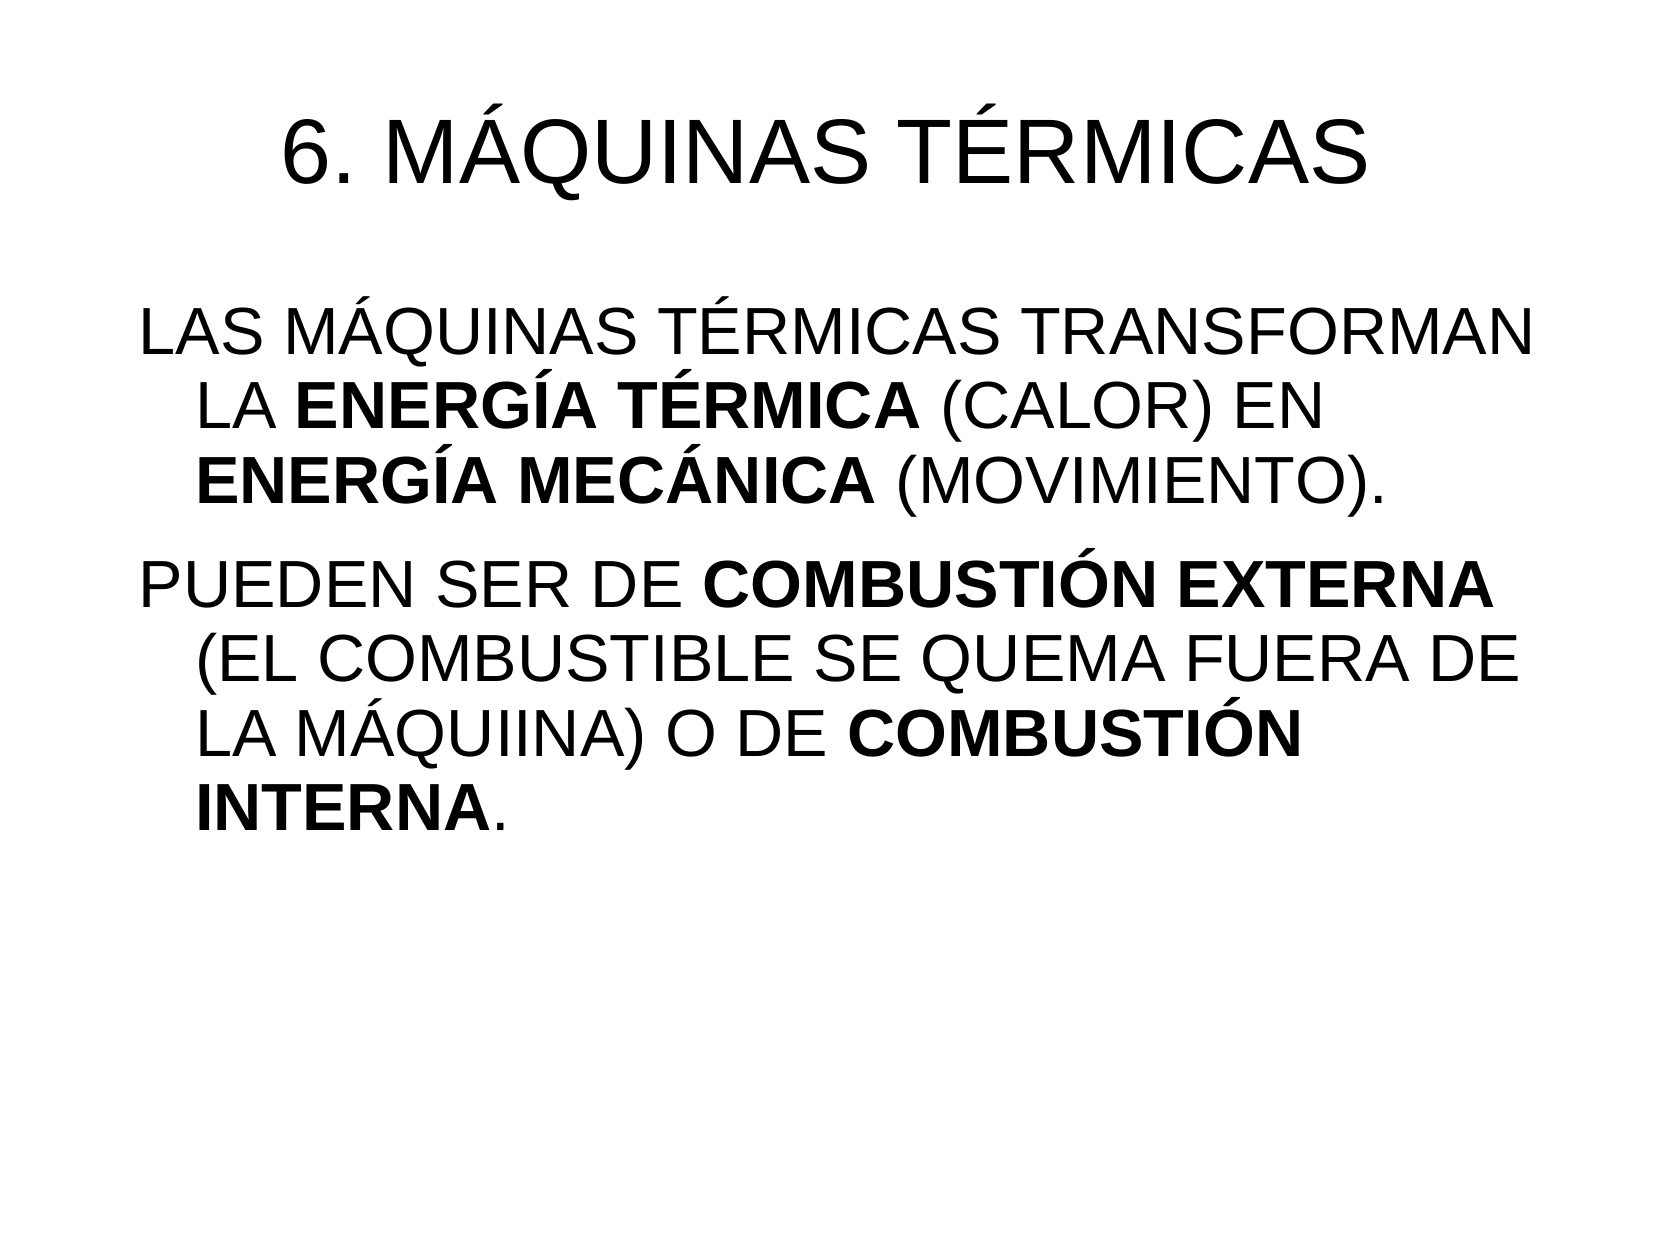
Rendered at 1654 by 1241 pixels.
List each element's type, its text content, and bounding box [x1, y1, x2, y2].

title 6. MÁQUINAS TÉRMICAS [82, 56, 1571, 249]
list LAS MÁQUINAS TÉRMICAS TRANSFORMAN LA ENERGÍA TÉRMICA (CALOR) EN ENERGÍA MECÁNICA (MOVIMIENTO). PUEDEN SER DE COMBUSTIÓN EXTERNA (EL COMBUSTIBLE SE QUEMA FUERA DE LA MÁQUIINA) O DE COMBUSTIÓN INTERNA. [82, 290, 1571, 1109]
